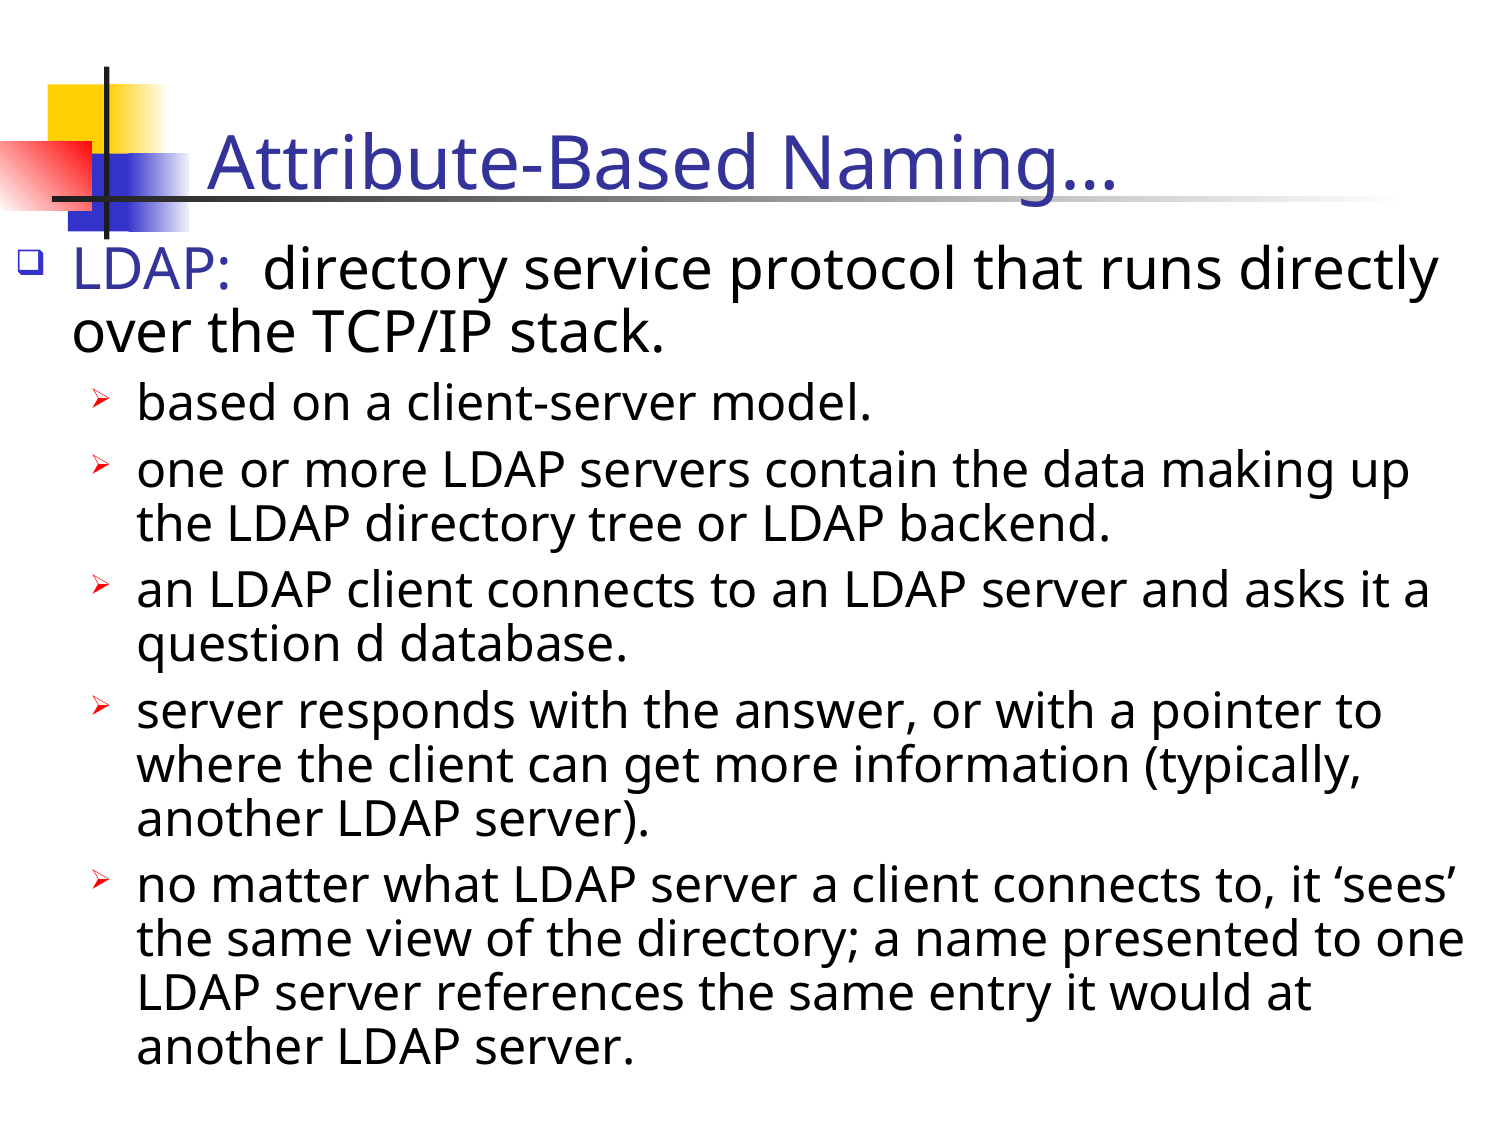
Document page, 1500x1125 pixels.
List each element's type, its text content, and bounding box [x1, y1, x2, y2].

text_box LDAP: directory service protocol that runs directly over the TCP/IP stack. based on a client-server model. one or more LDAP servers contain the data making up the LDAP directory tree or LDAP backend. an LDAP client connects to an LDAP server and asks it a question d database. server responds with the answer, or with a pointer to where the client can get more information (typically, another LDAP server). no matter what LDAP server a client connects to, it ‘sees’ the same view of the directory; a name presented to one LDAP server references the same entry it would at another LDAP server. [0, 231, 1500, 1125]
text_box Attribute-Based Naming… [192, 74, 1471, 213]
